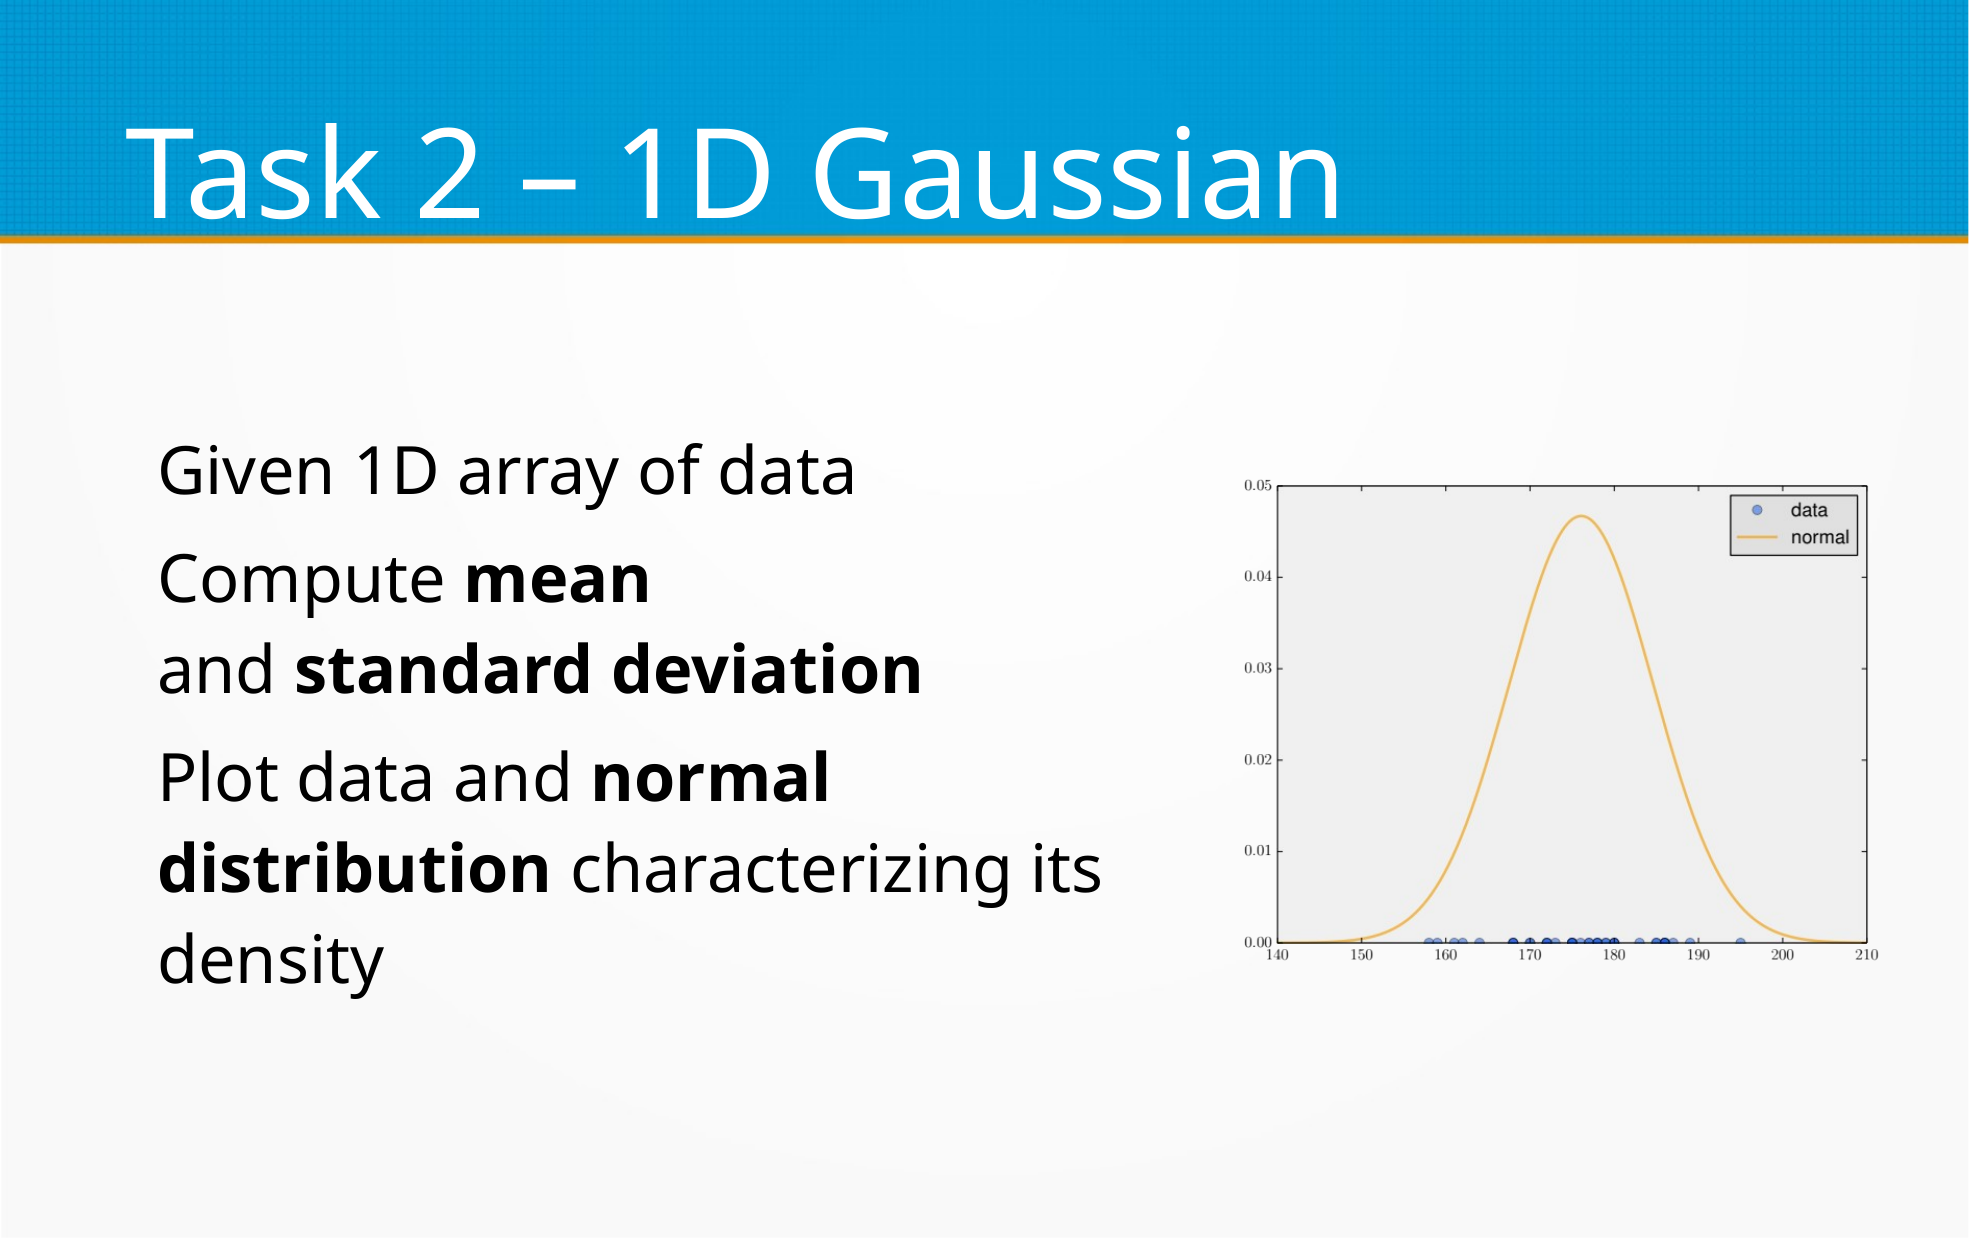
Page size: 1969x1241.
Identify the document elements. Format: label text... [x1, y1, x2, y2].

subtitle [98, 19, 1870, 980]
text_box Task 2 – 1D Gaussian [120, 84, 1666, 256]
picture [0, 233, 1969, 1241]
text_box Given 1D array of data Compute mean and standard deviation Plot data and normal distribution characterizing its density [151, 285, 1239, 1141]
